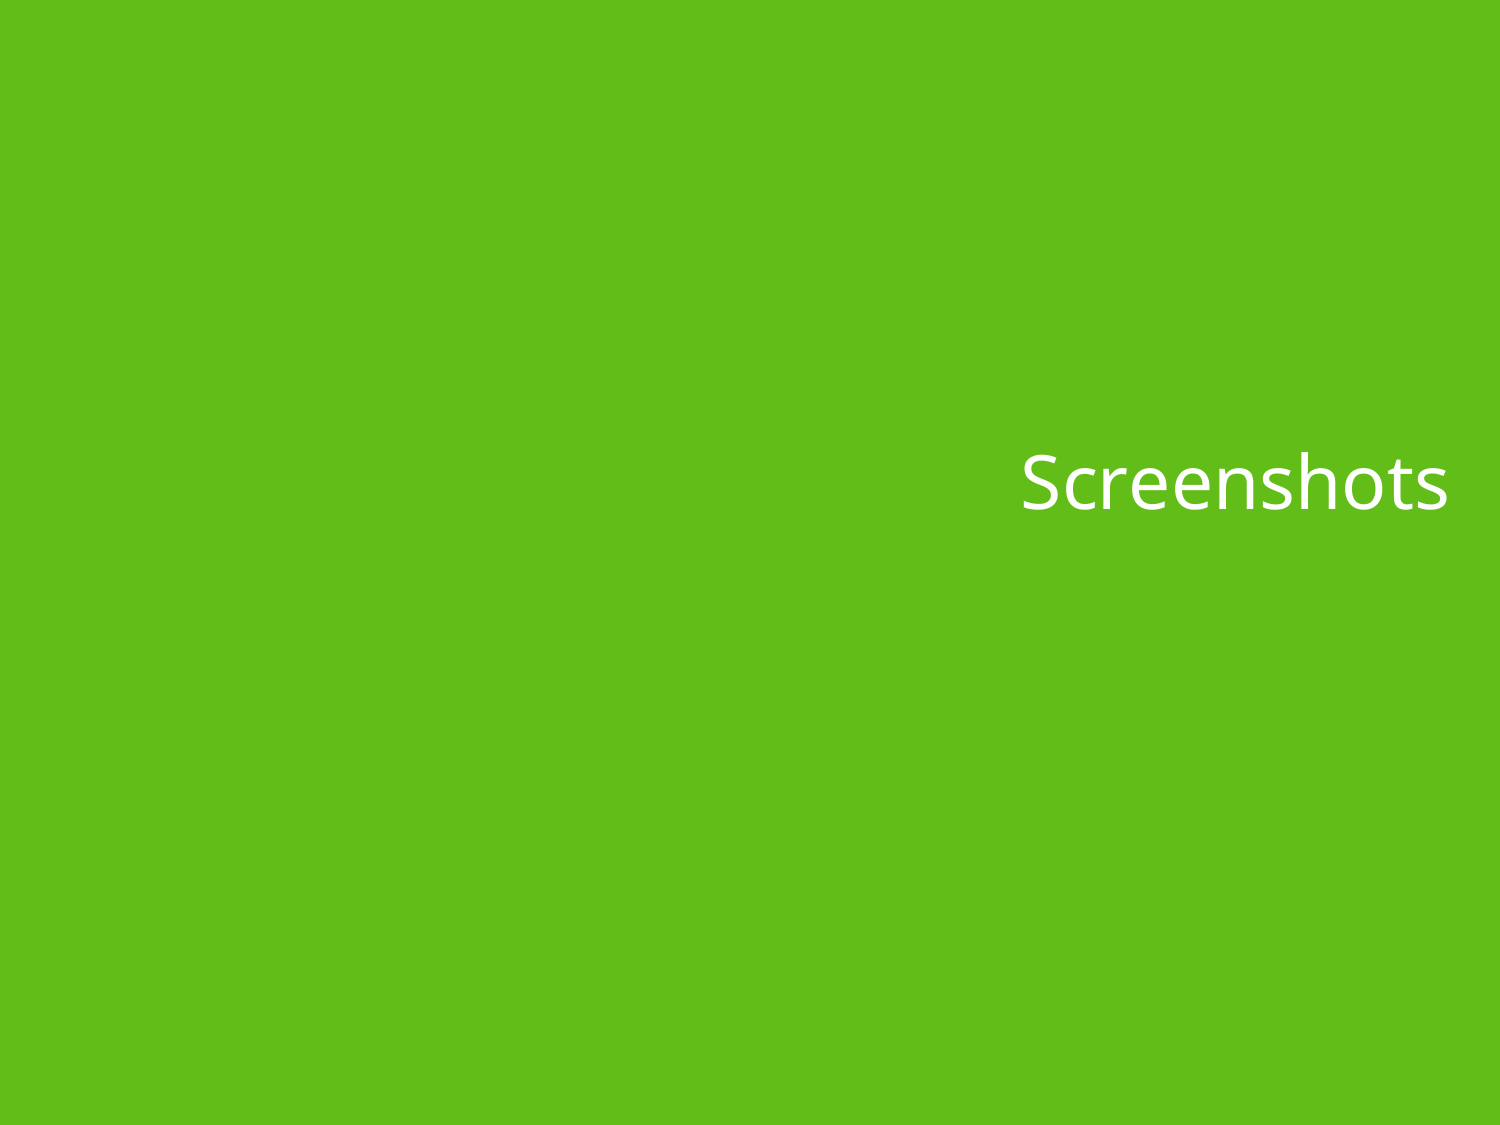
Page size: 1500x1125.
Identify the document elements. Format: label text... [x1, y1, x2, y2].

title Screenshots [245, 386, 1451, 575]
